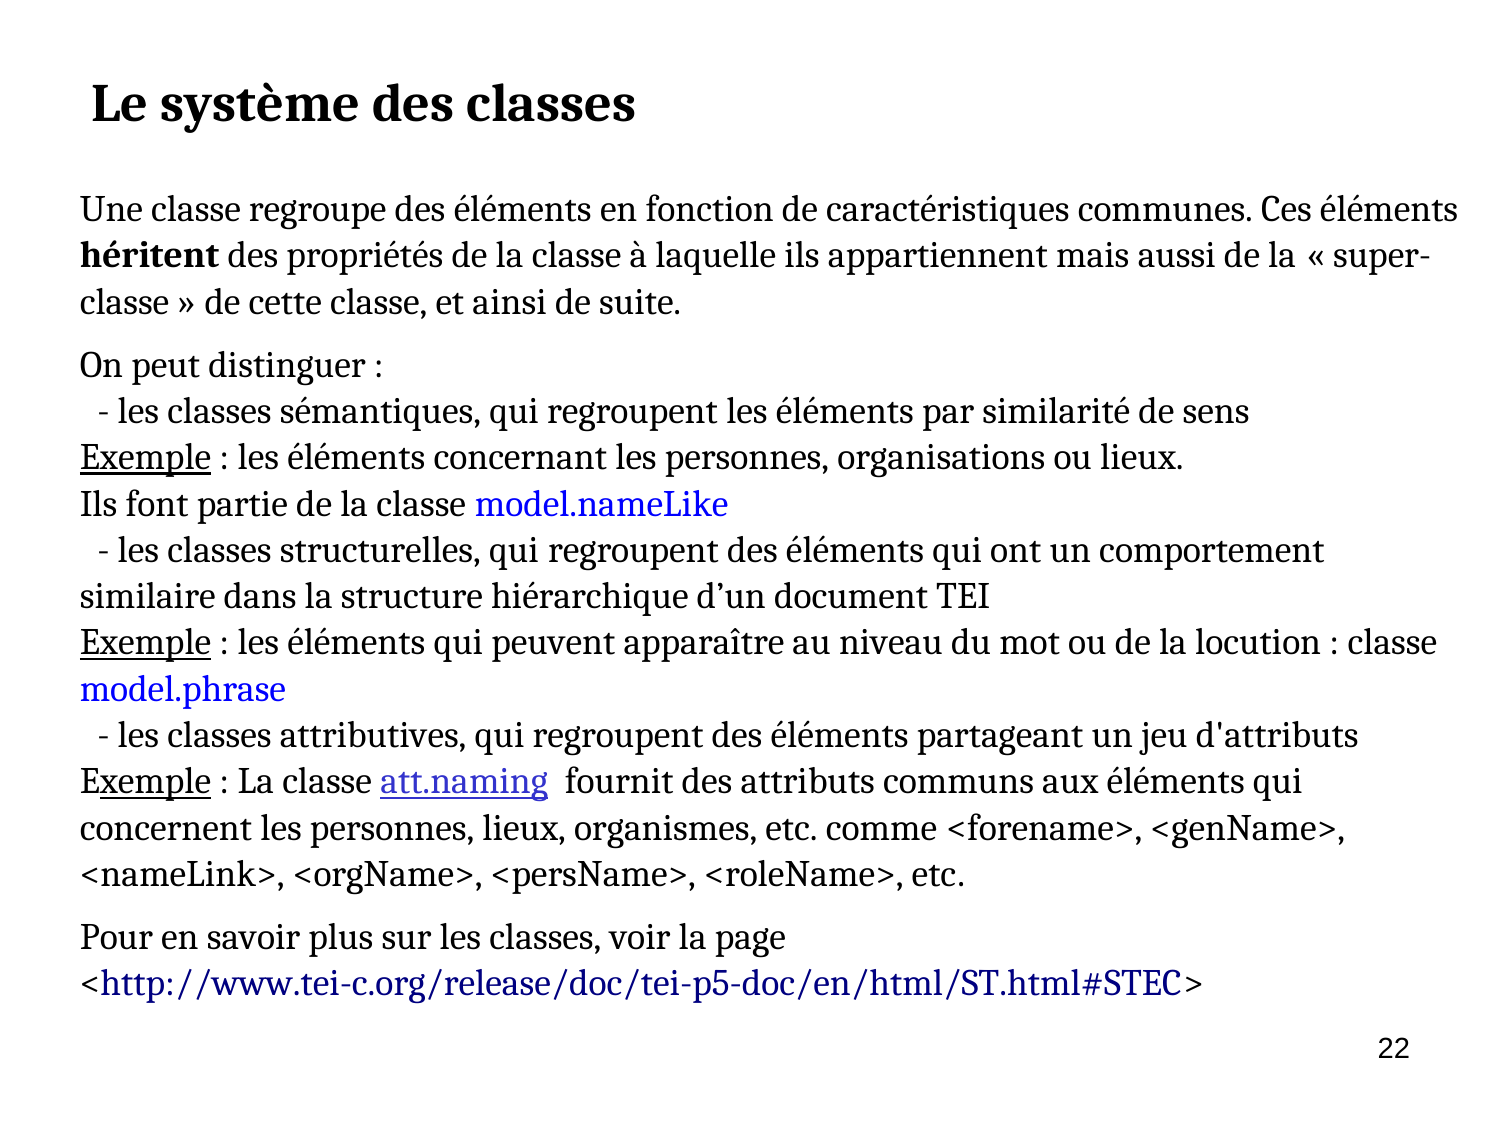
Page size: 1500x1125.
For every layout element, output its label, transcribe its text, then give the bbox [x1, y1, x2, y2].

title Le système des classes [76, 29, 1426, 177]
text_box <numéro> [1074, 1024, 1426, 1103]
list Une classe regroupe des éléments en fonction de caractéristiques communes. Ces éléments héritent des propriétés de la classe à laquelle ils appartiennent mais aussi de la « super-classe » de cette classe, et ainsi de suite. On peut distinguer : - les classes sémantiques, qui regroupent les éléments par similarité de sens Exemple : les éléments concernant les personnes, organisations ou lieux. Ils font partie de la classe model.nameLike - les classes structurelles, qui regroupent des éléments qui ont un comportement similaire dans la structure hiérarchique d’un document TEI Exemple : les éléments qui peuvent apparaître au niveau du mot ou de la locution : classe model.phrase - les classes attributives, qui regroupent des éléments partageant un jeu d'attributs Exemple : La classe att.naming fournit des attributs communs aux éléments qui concernent les personnes, lieux, organismes, etc. comme <forename>, <genName>, <nameLink>, <orgName>, <persName>, <roleName>, etc. Pour en savoir plus sur les classes, voir la page <http://www.tei-c.org/release/doc/tei-p5-doc/en/html/ST.html#STEC> [64, 177, 1483, 1023]
